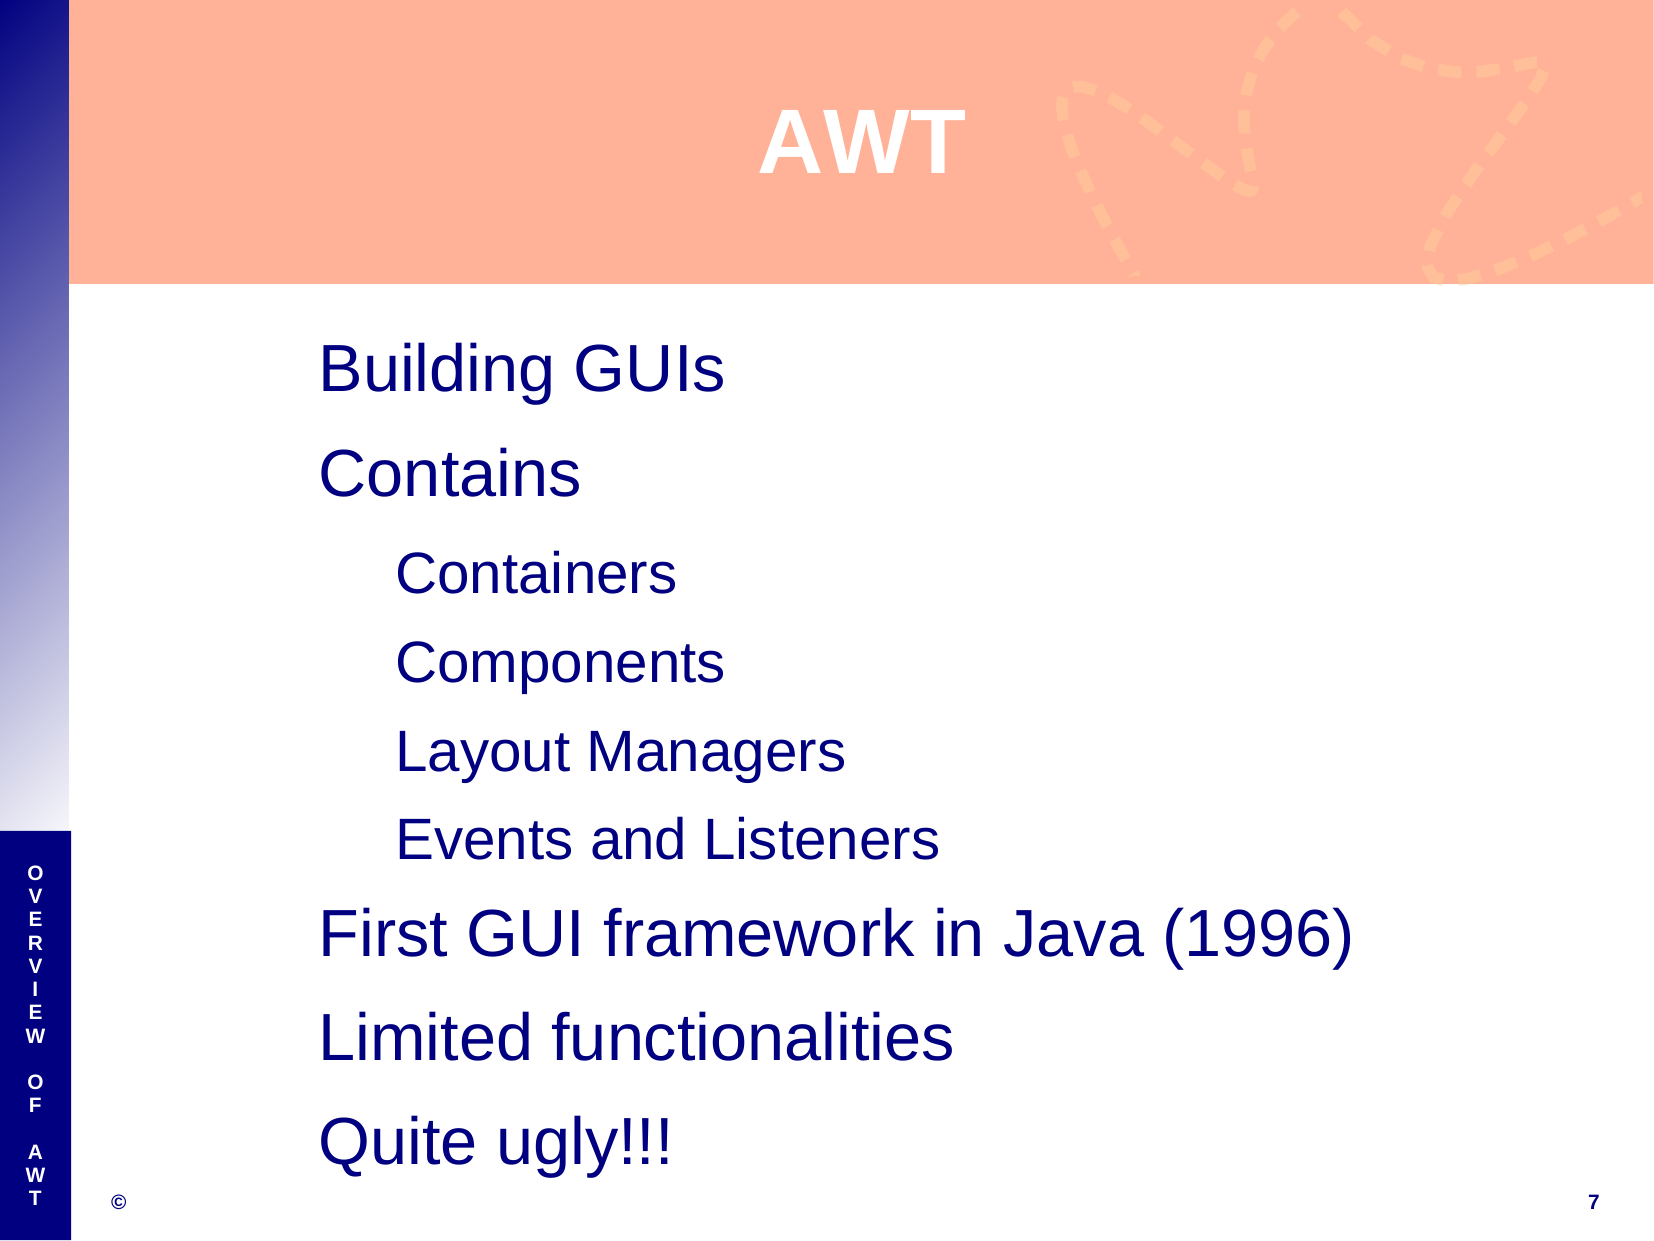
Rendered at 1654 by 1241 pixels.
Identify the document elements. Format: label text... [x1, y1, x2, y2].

list Building GUIs Contains Containers Components Layout Managers Events and Listeners First GUI framework in Java (1996) Limited functionalities Quite ugly!!! [300, 331, 1424, 1179]
title AWT [70, 37, 1654, 246]
text_box O V E R V I E W O F A W T [0, 830, 71, 1241]
